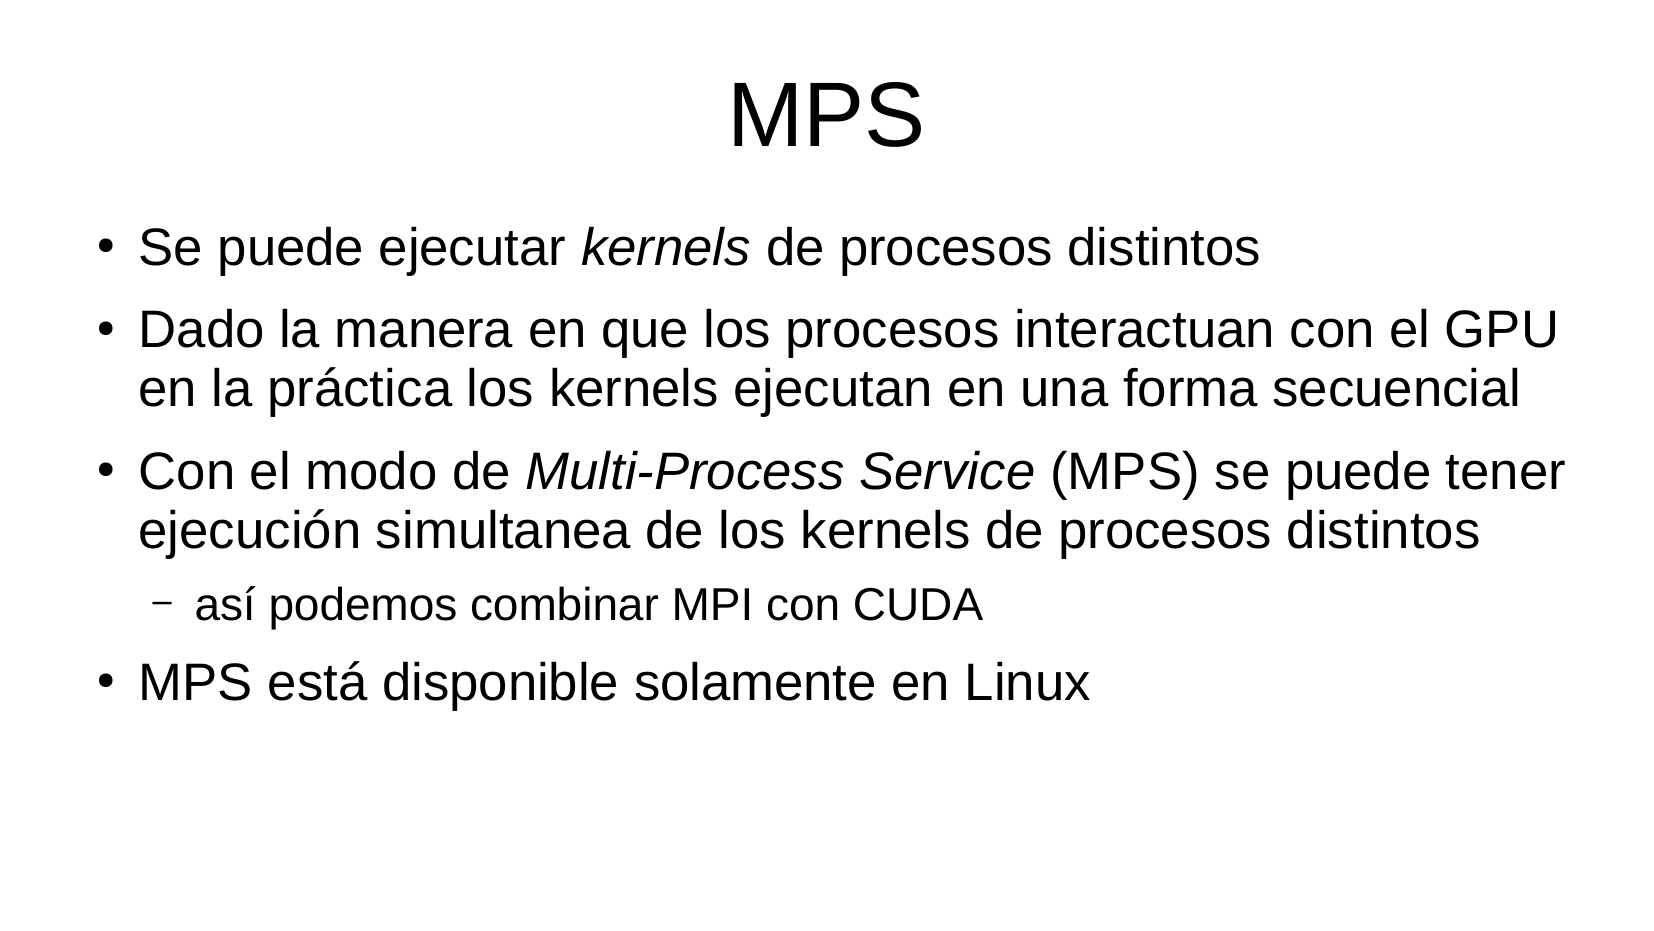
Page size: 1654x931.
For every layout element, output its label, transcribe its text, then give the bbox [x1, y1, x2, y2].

title MPS [82, 37, 1571, 193]
list Se puede ejecutar kernels de procesos distintos Dado la manera en que los procesos interactuan con el GPU en la práctica los kernels ejecutan en una forma secuencial Con el modo de Multi-Process Service (MPS) se puede tener ejecución simultanea de los kernels de procesos distintos así podemos combinar MPI con CUDA MPS está disponible solamente en Linux [82, 217, 1571, 758]
